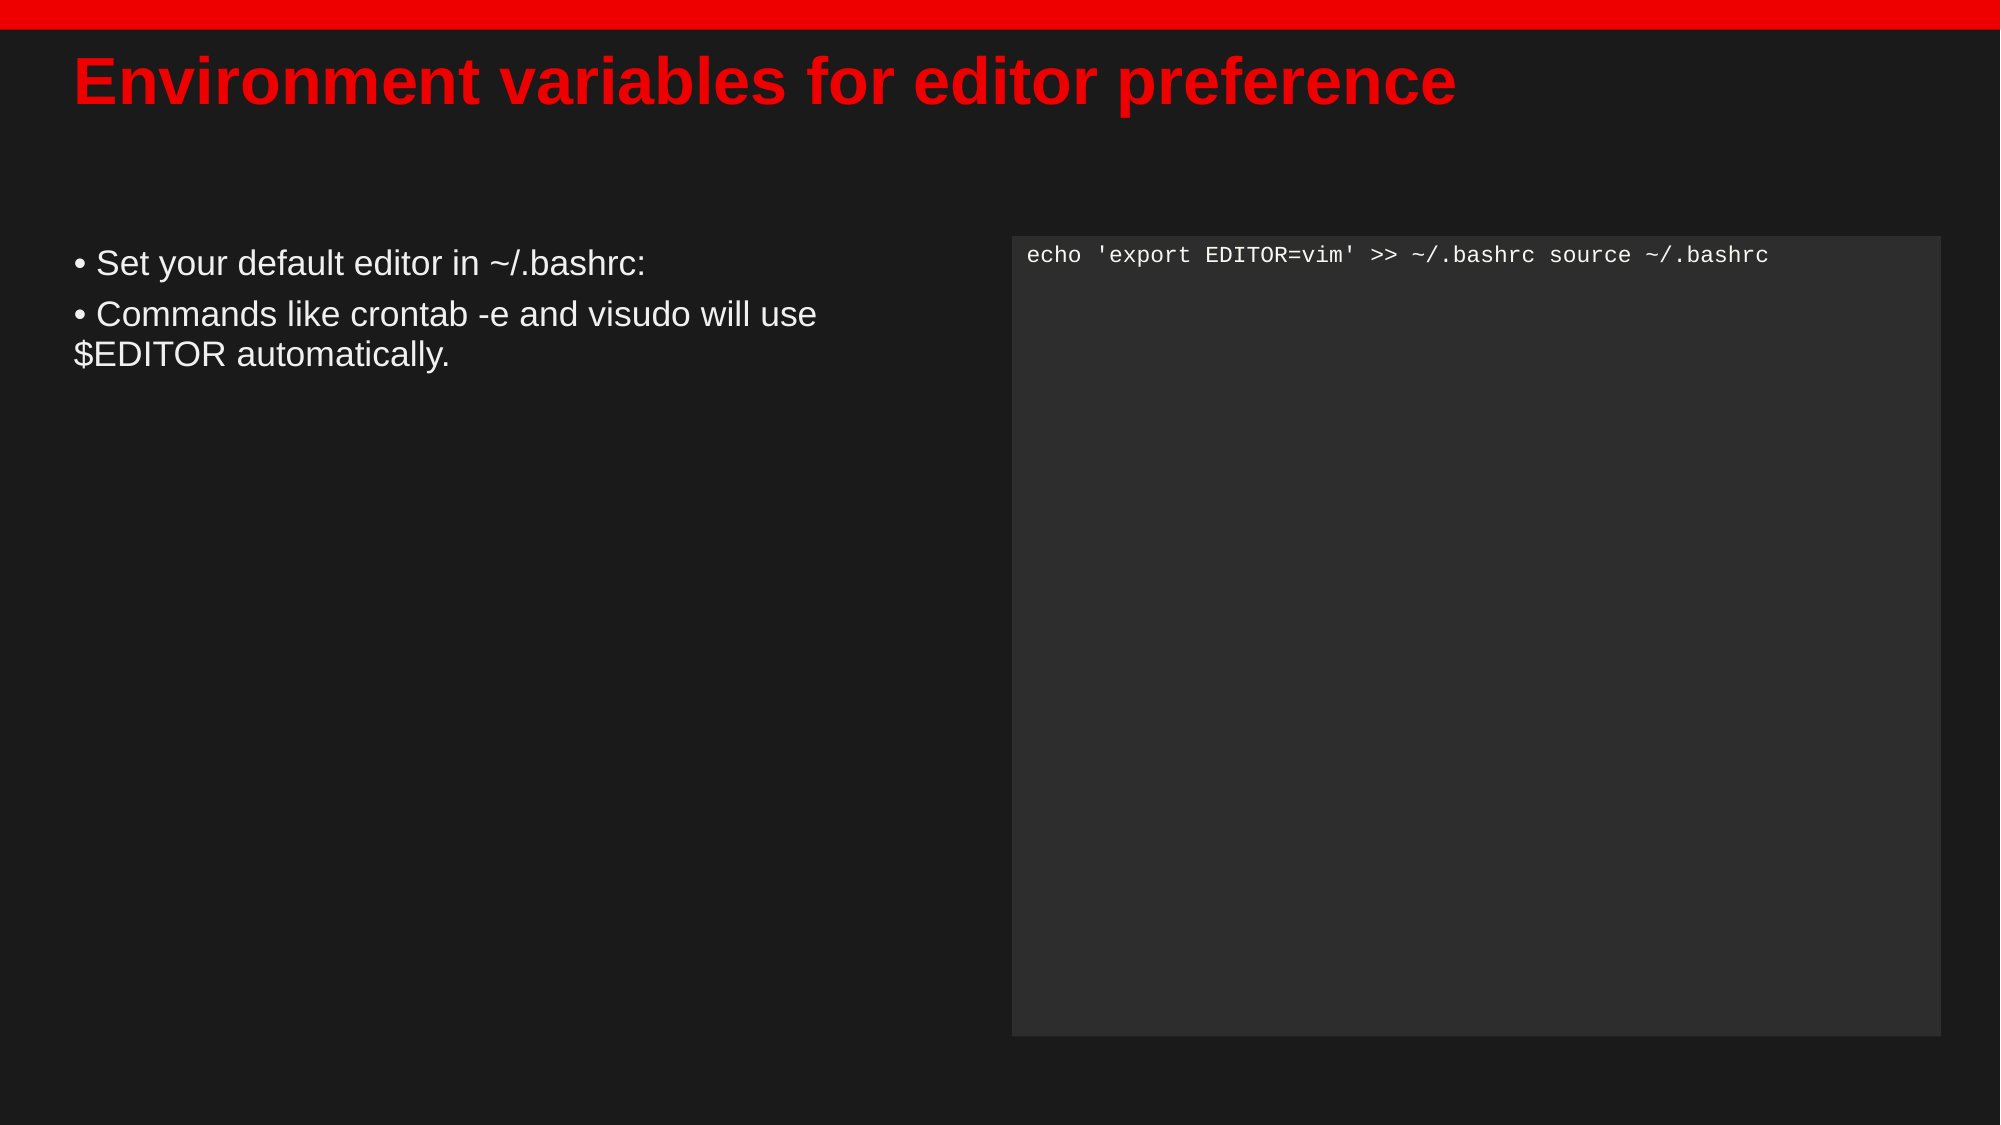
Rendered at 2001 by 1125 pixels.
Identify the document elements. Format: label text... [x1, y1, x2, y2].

text_box echo 'export EDITOR=vim' >> ~/.bashrc source ~/.bashrc [1011, 236, 1942, 1037]
text_box • Set your default editor in ~/.bashrc: • Commands like crontab -e and visudo will use $EDITOR automatically. [59, 236, 989, 1037]
text_box [0, 0, 2001, 30]
text_box Environment variables for editor preference [59, 36, 1942, 208]
